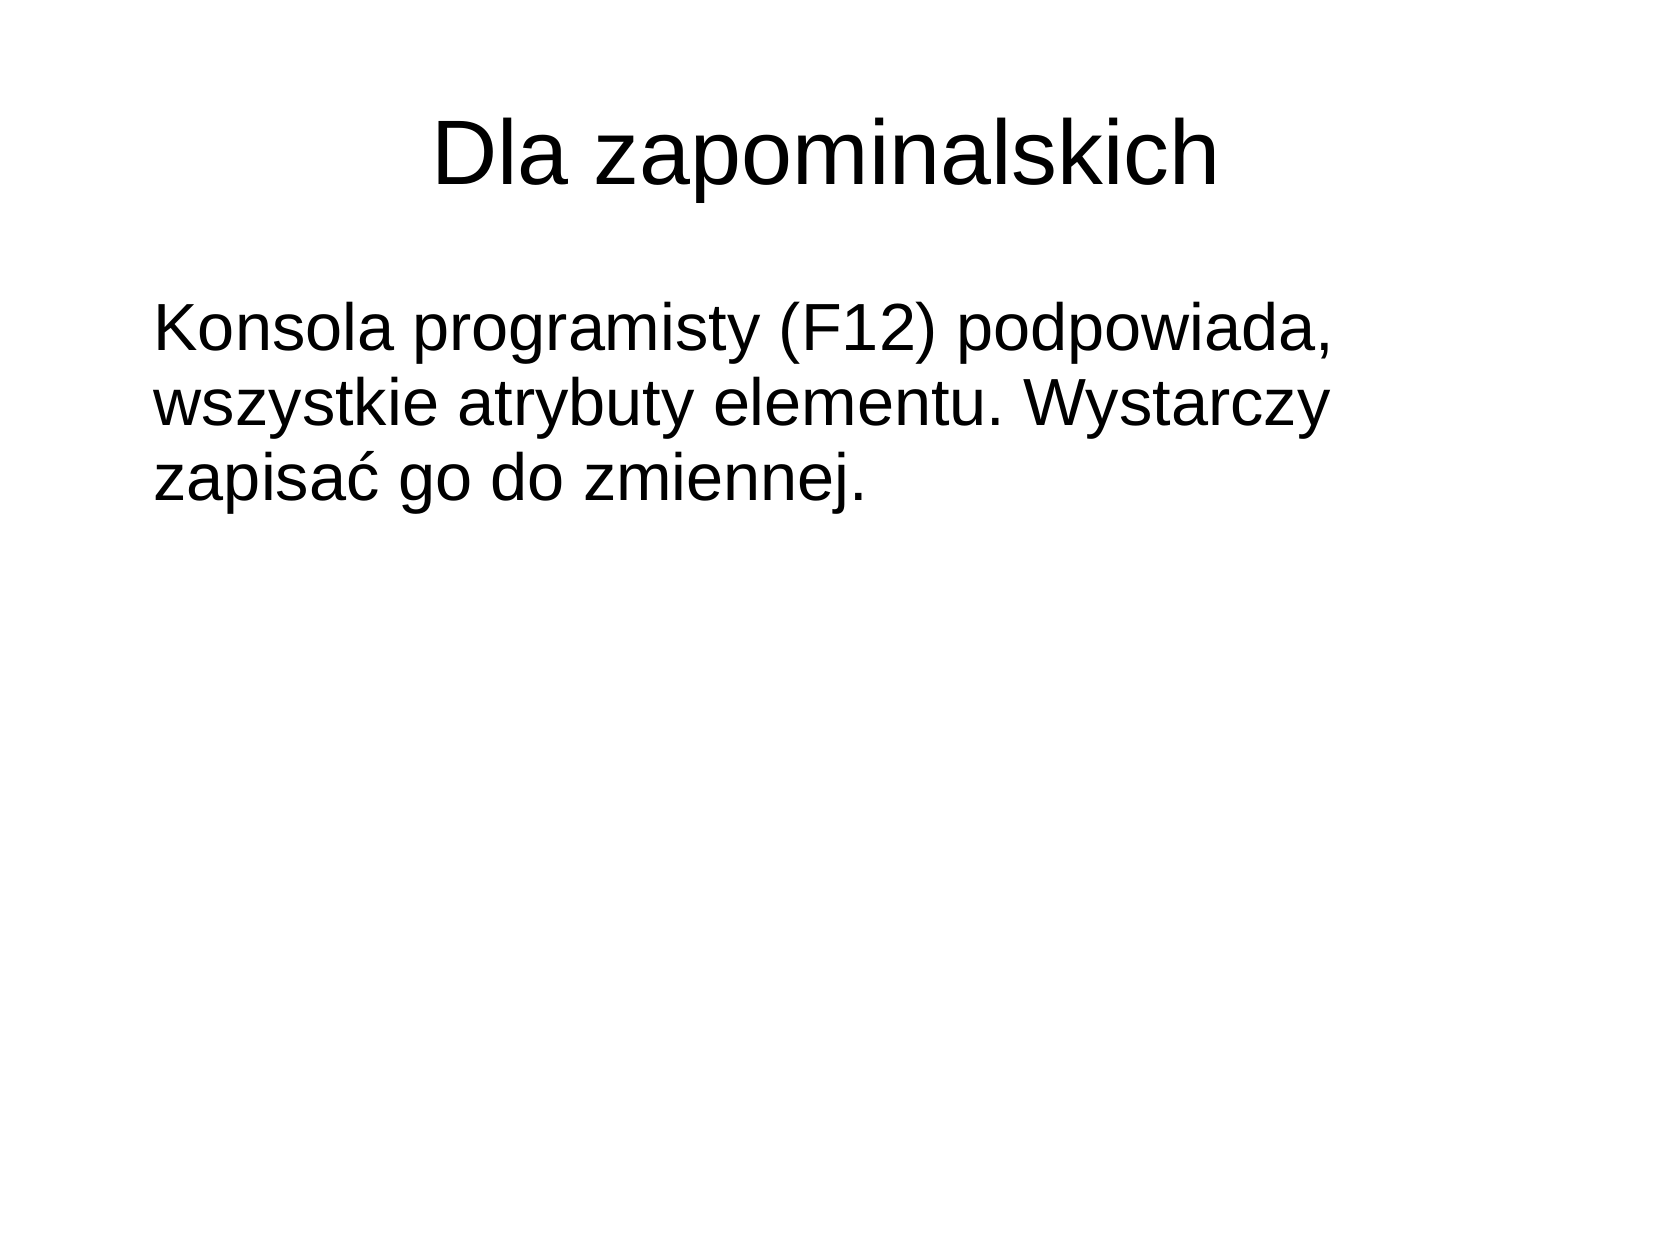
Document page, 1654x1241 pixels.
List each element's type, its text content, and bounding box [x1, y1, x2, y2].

list Konsola programisty (F12) podpowiada, wszystkie atrybuty elementu. Wystarczy zapisać go do zmiennej. [82, 290, 1571, 1010]
title Dla zapominalskich [82, 49, 1571, 257]
